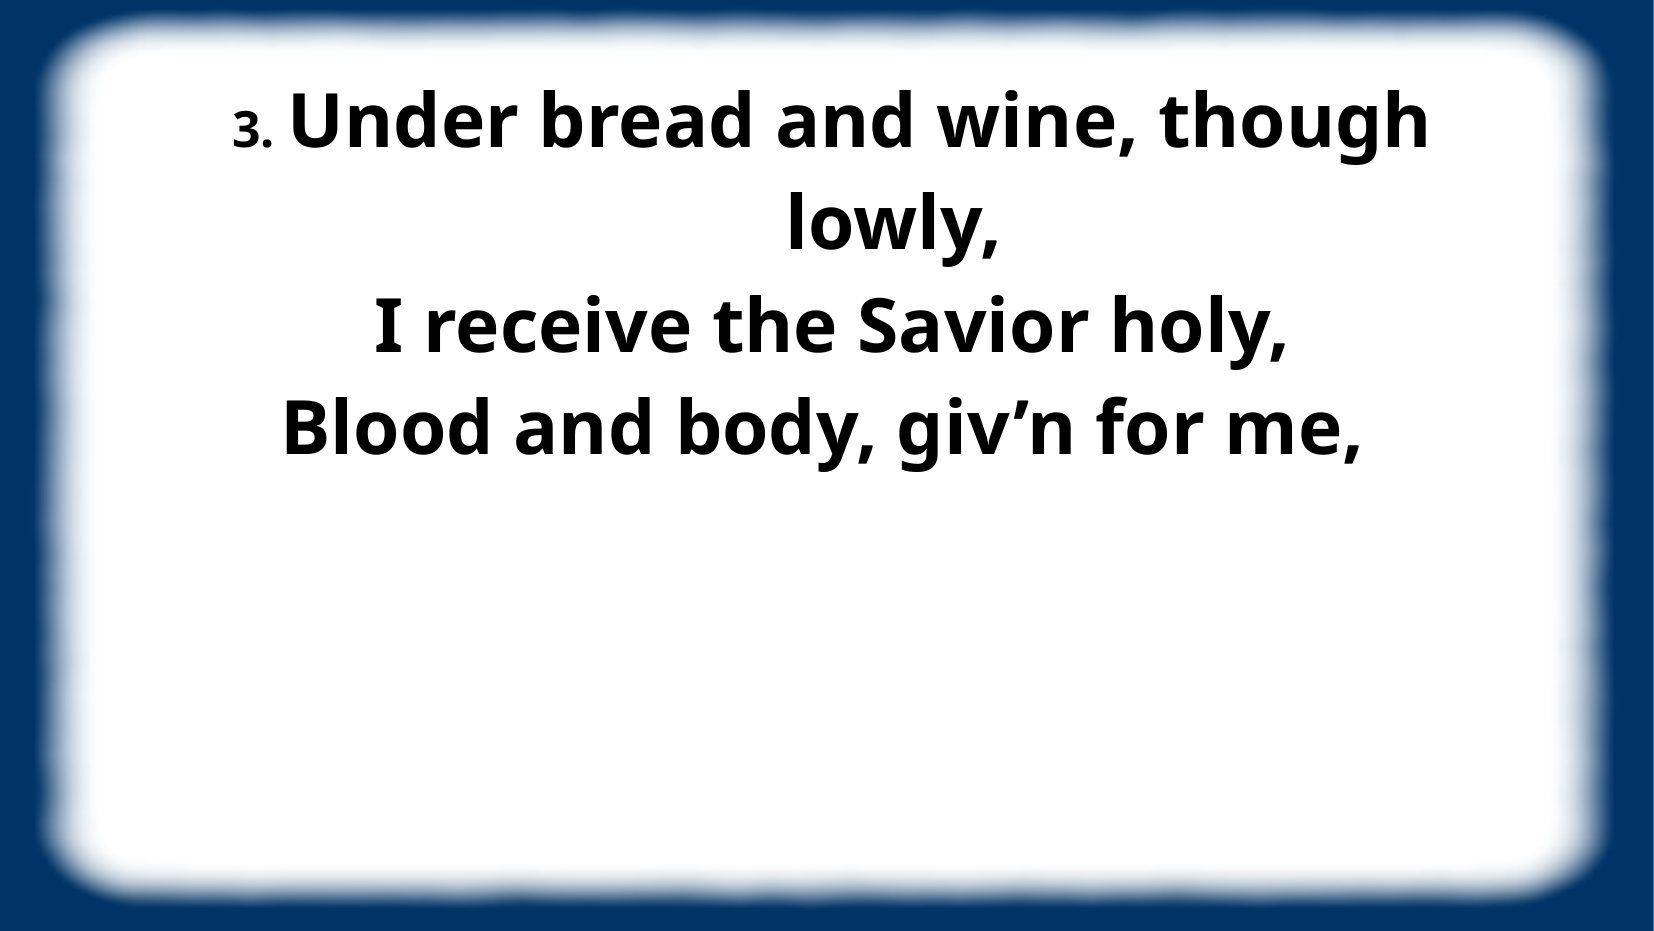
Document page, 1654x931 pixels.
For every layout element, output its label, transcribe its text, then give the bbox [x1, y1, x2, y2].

text_box 3. Under bread and wine, though lowly, I receive the Savior holy, Blood and body, giv’n for me, [105, 60, 1561, 391]
picture [0, 0, 1654, 931]
